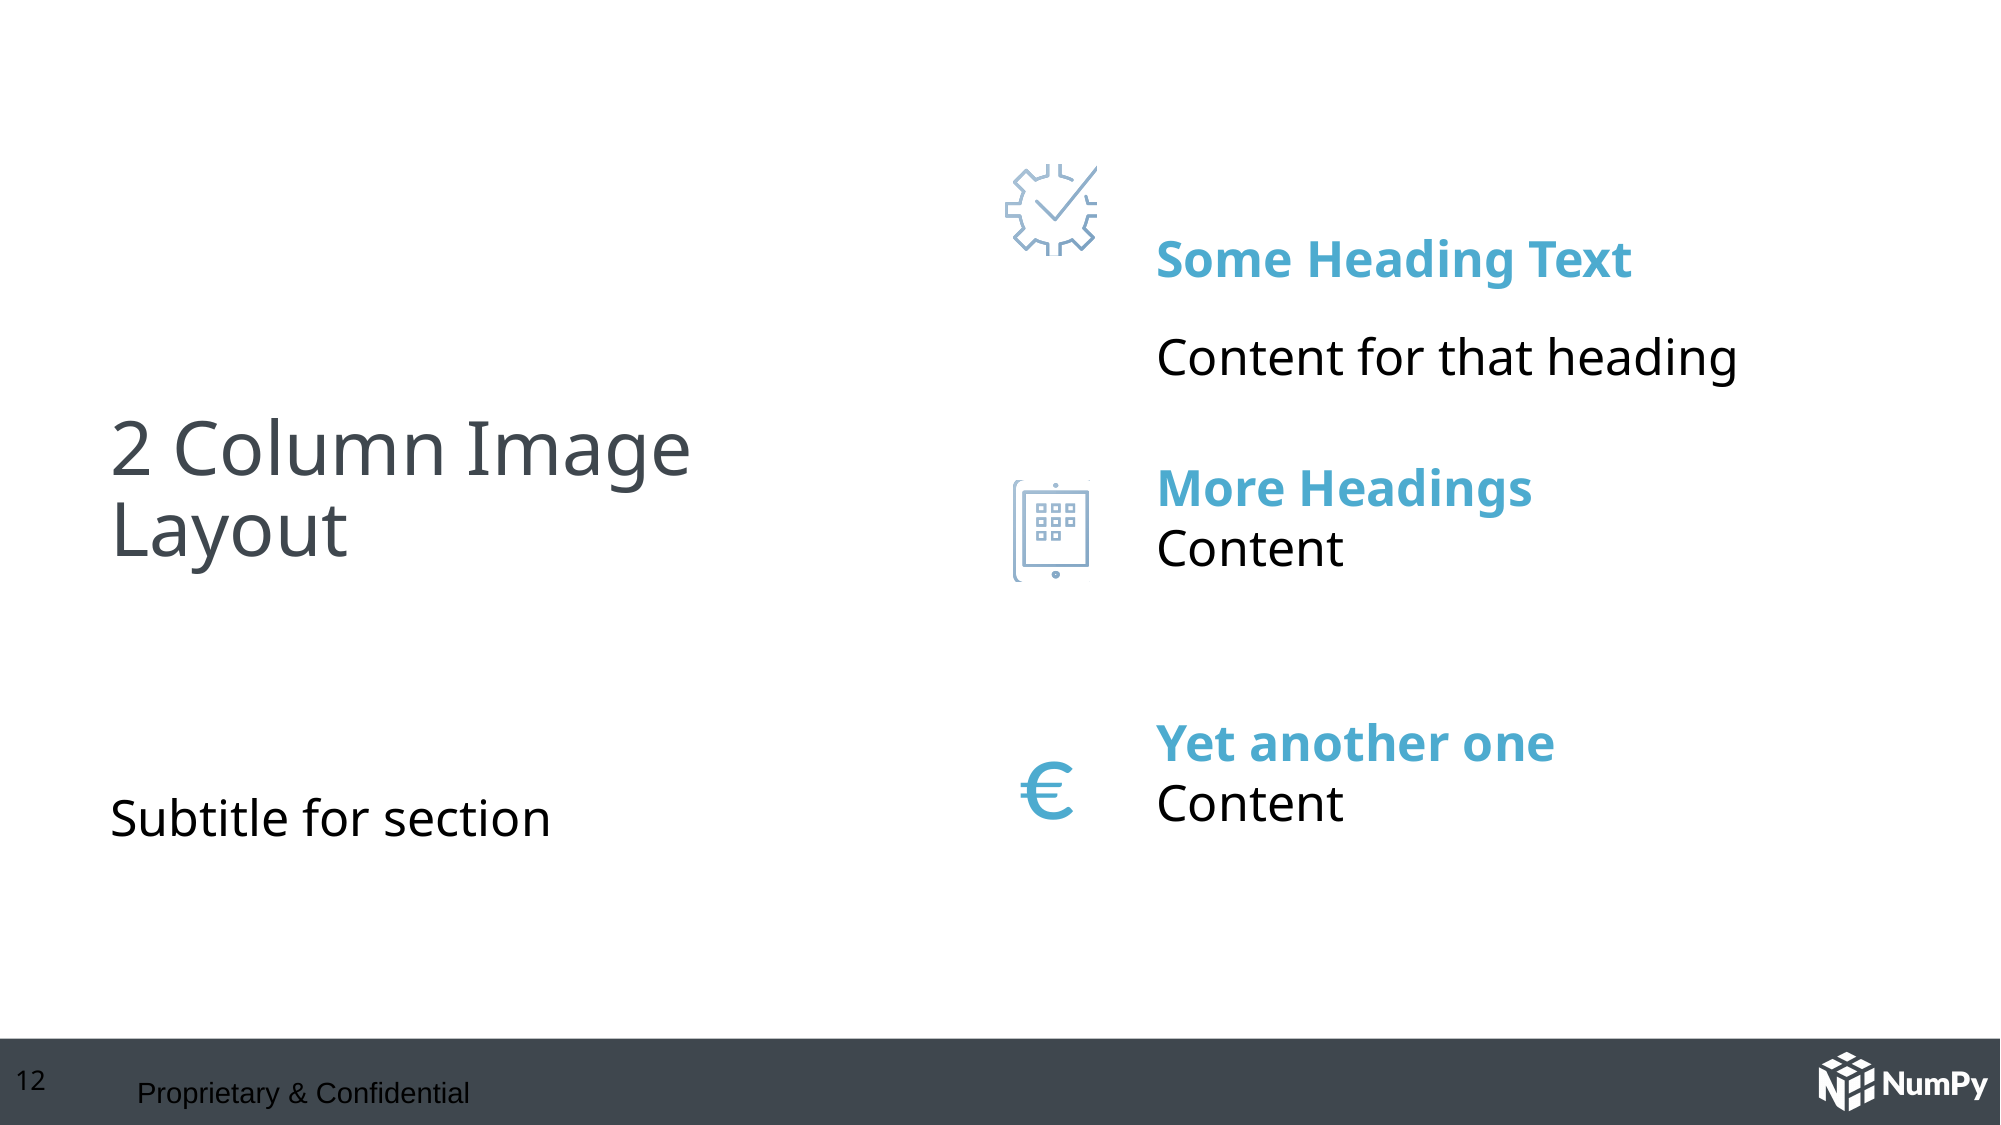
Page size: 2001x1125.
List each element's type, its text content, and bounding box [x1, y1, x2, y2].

text_box € [1004, 703, 1091, 851]
list Subtitle for section [110, 793, 708, 1002]
picture [1807, 1038, 2000, 1125]
picture [1013, 480, 1090, 582]
title 2 Column Image Layout [110, 246, 720, 736]
list Some Heading Text Content for that heading More Headings Content Yet another one Content [1141, 0, 1909, 1059]
slide_number <number> [0, 1038, 121, 1125]
footer Proprietary & Confidential [122, 1058, 1055, 1125]
picture [1005, 164, 1097, 256]
